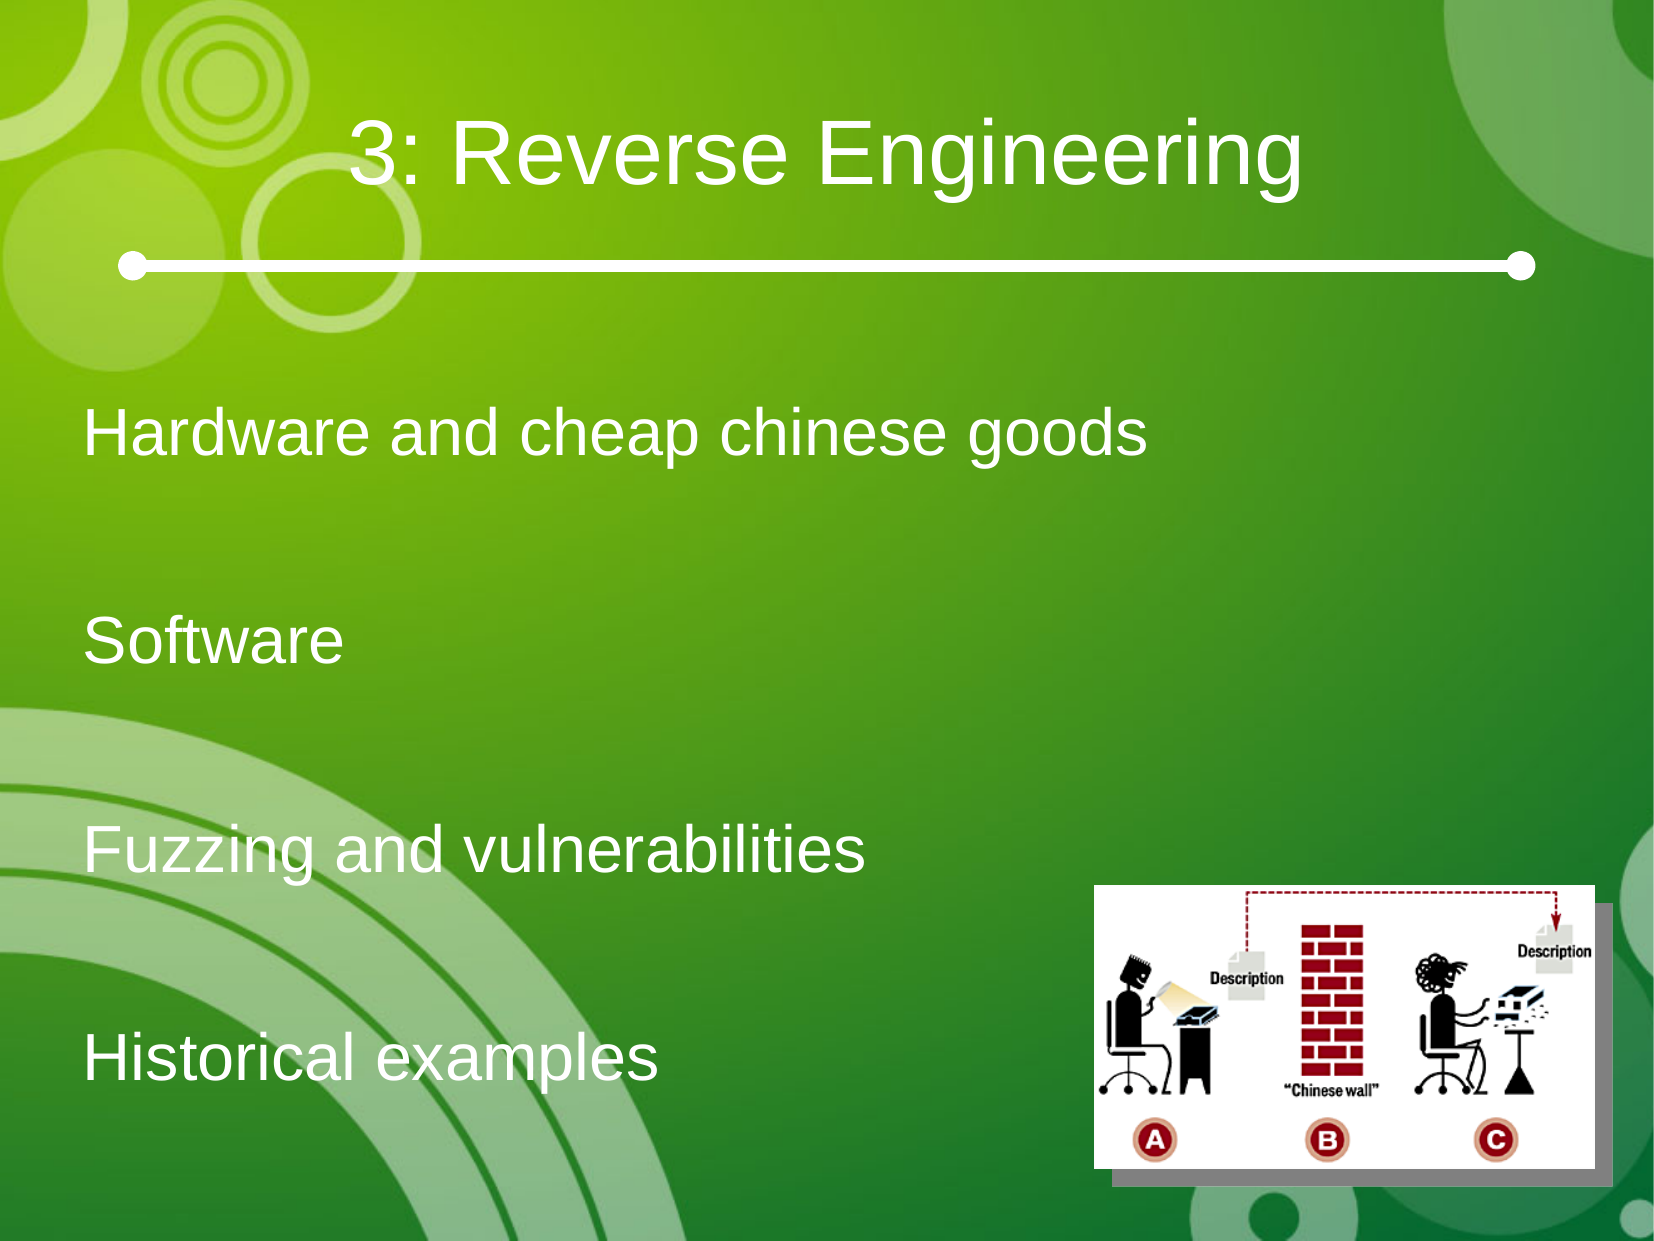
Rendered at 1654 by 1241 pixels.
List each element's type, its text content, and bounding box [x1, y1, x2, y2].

title 3: Reverse Engineering [82, 56, 1571, 250]
list Hardware and cheap chinese goods Software Fuzzing and vulnerabilities Historical examples [82, 290, 1571, 1094]
picture [0, 0, 1654, 1241]
